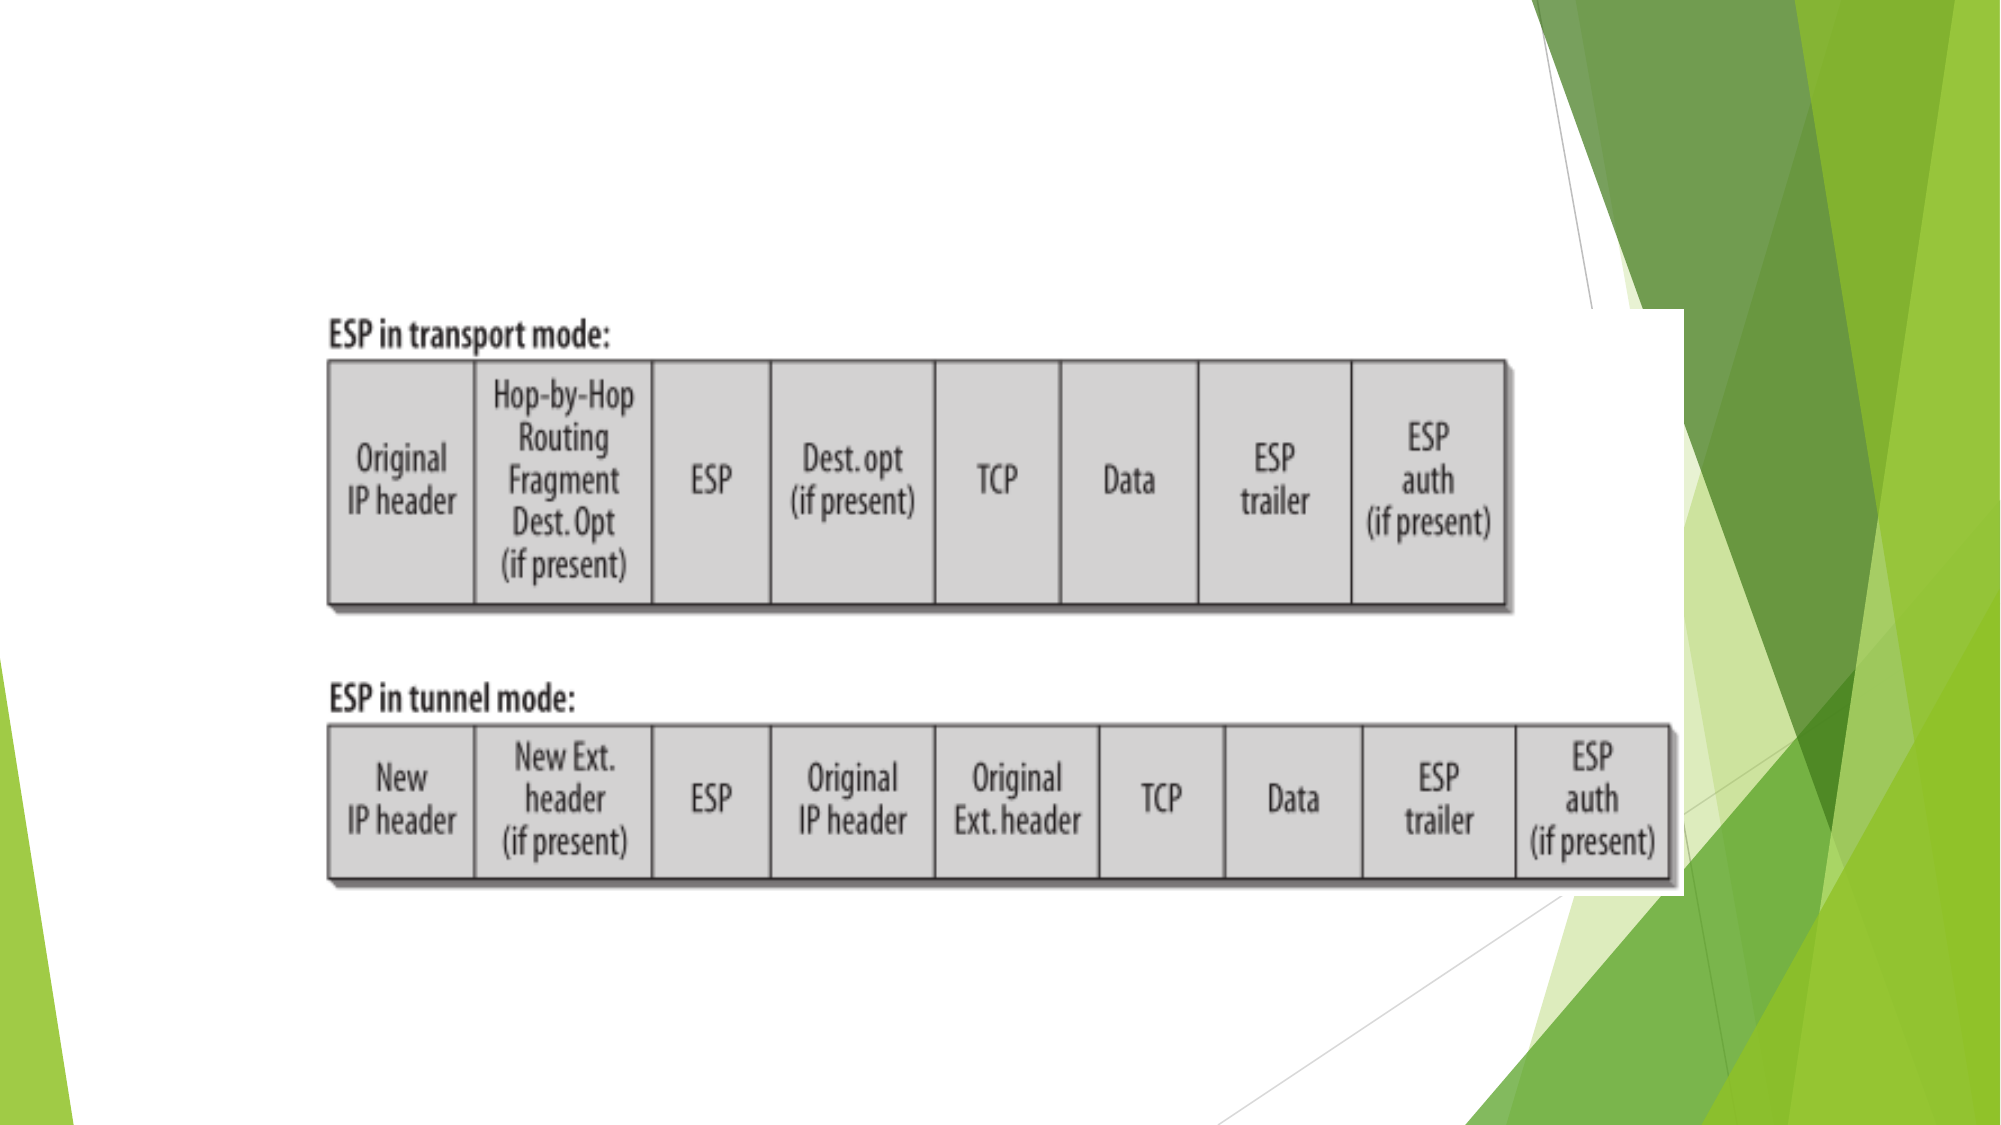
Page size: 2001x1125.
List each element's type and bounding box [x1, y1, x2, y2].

picture [316, 309, 1684, 896]
